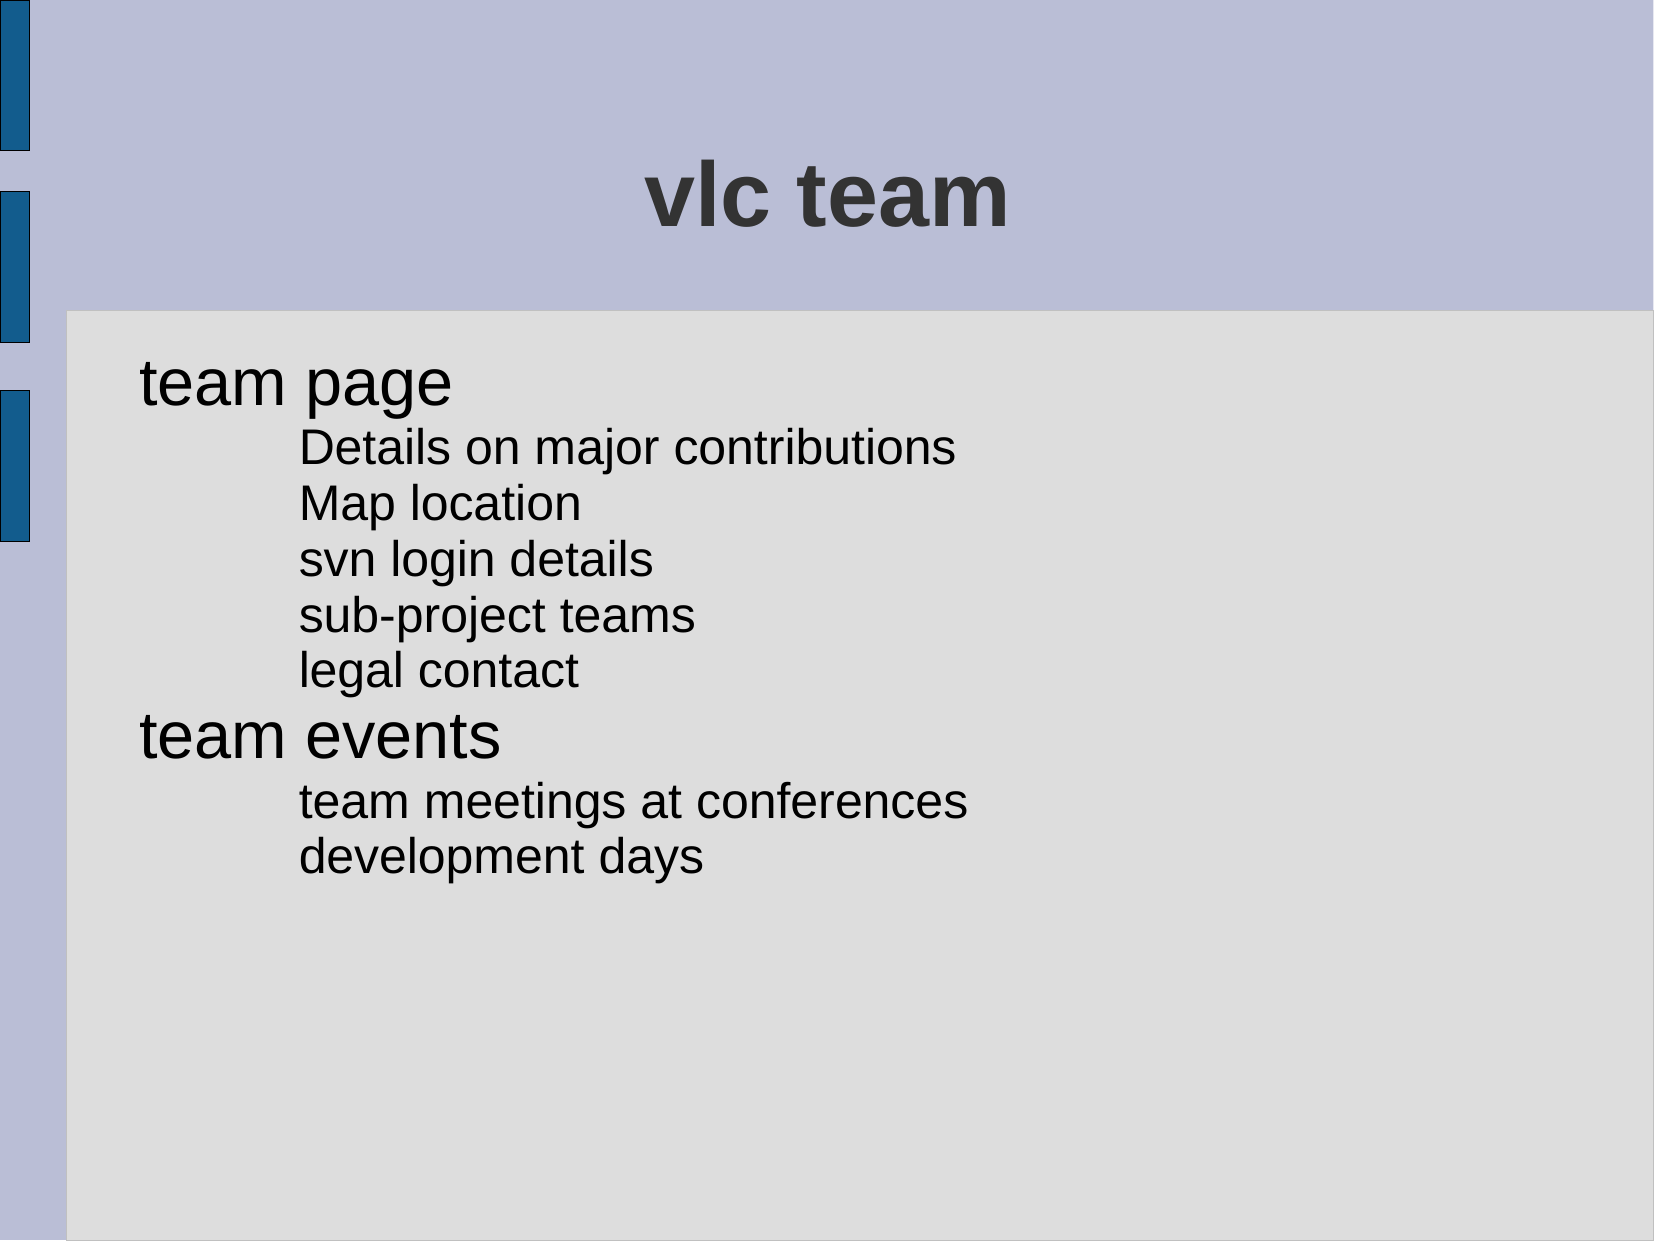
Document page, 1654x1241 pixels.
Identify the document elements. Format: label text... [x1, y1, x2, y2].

title vlc team [121, 98, 1534, 291]
list team page Details on major contributions Map location svn login details sub-project teams legal contact team events team meetings at conferences development days [121, 344, 1534, 1112]
